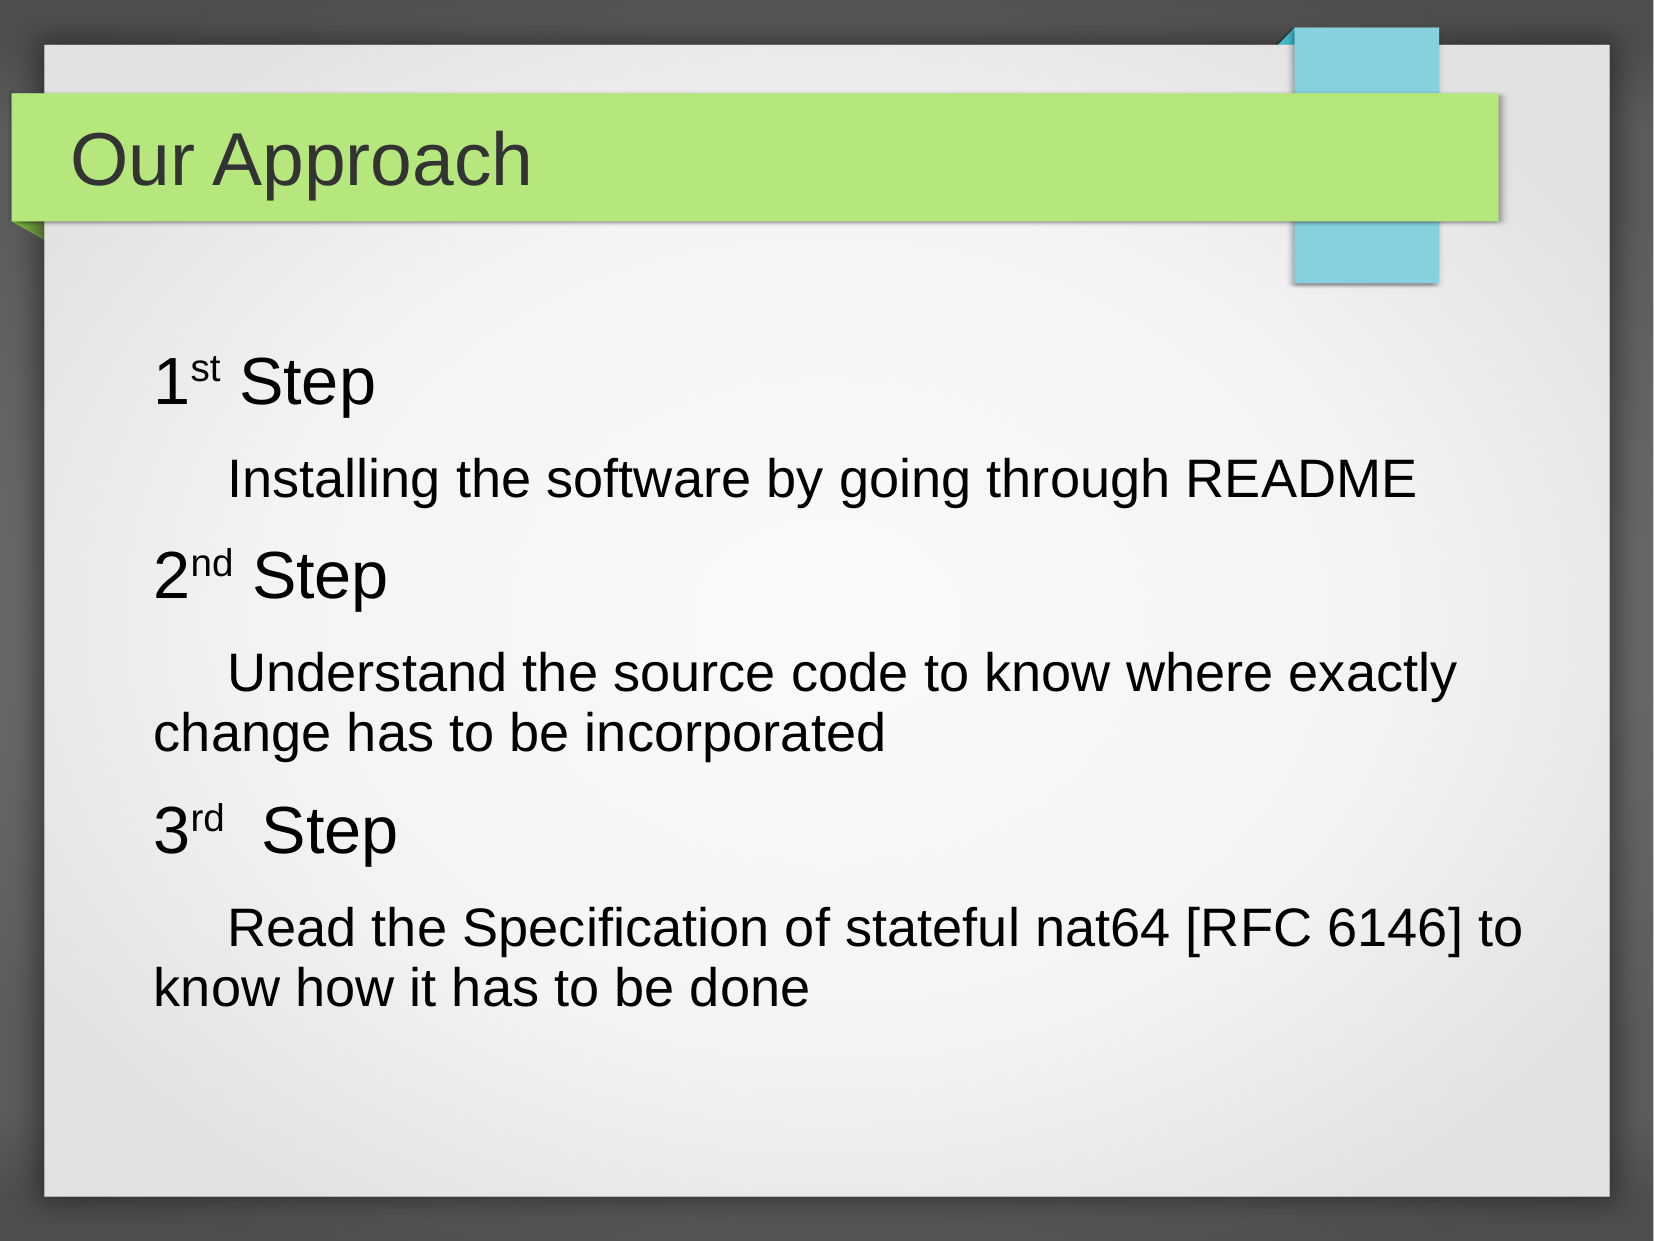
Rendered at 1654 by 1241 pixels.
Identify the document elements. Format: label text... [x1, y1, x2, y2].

list 1st Step Installing the software by going through README 2nd Step Understand the source code to know where exactly change has to be incorporated 3rd Step Read the Specification of stateful nat64 [RFC 6146] to know how it has to be done [82, 343, 1538, 1063]
picture [0, 0, 1654, 1241]
title Our Approach [70, 106, 1229, 213]
